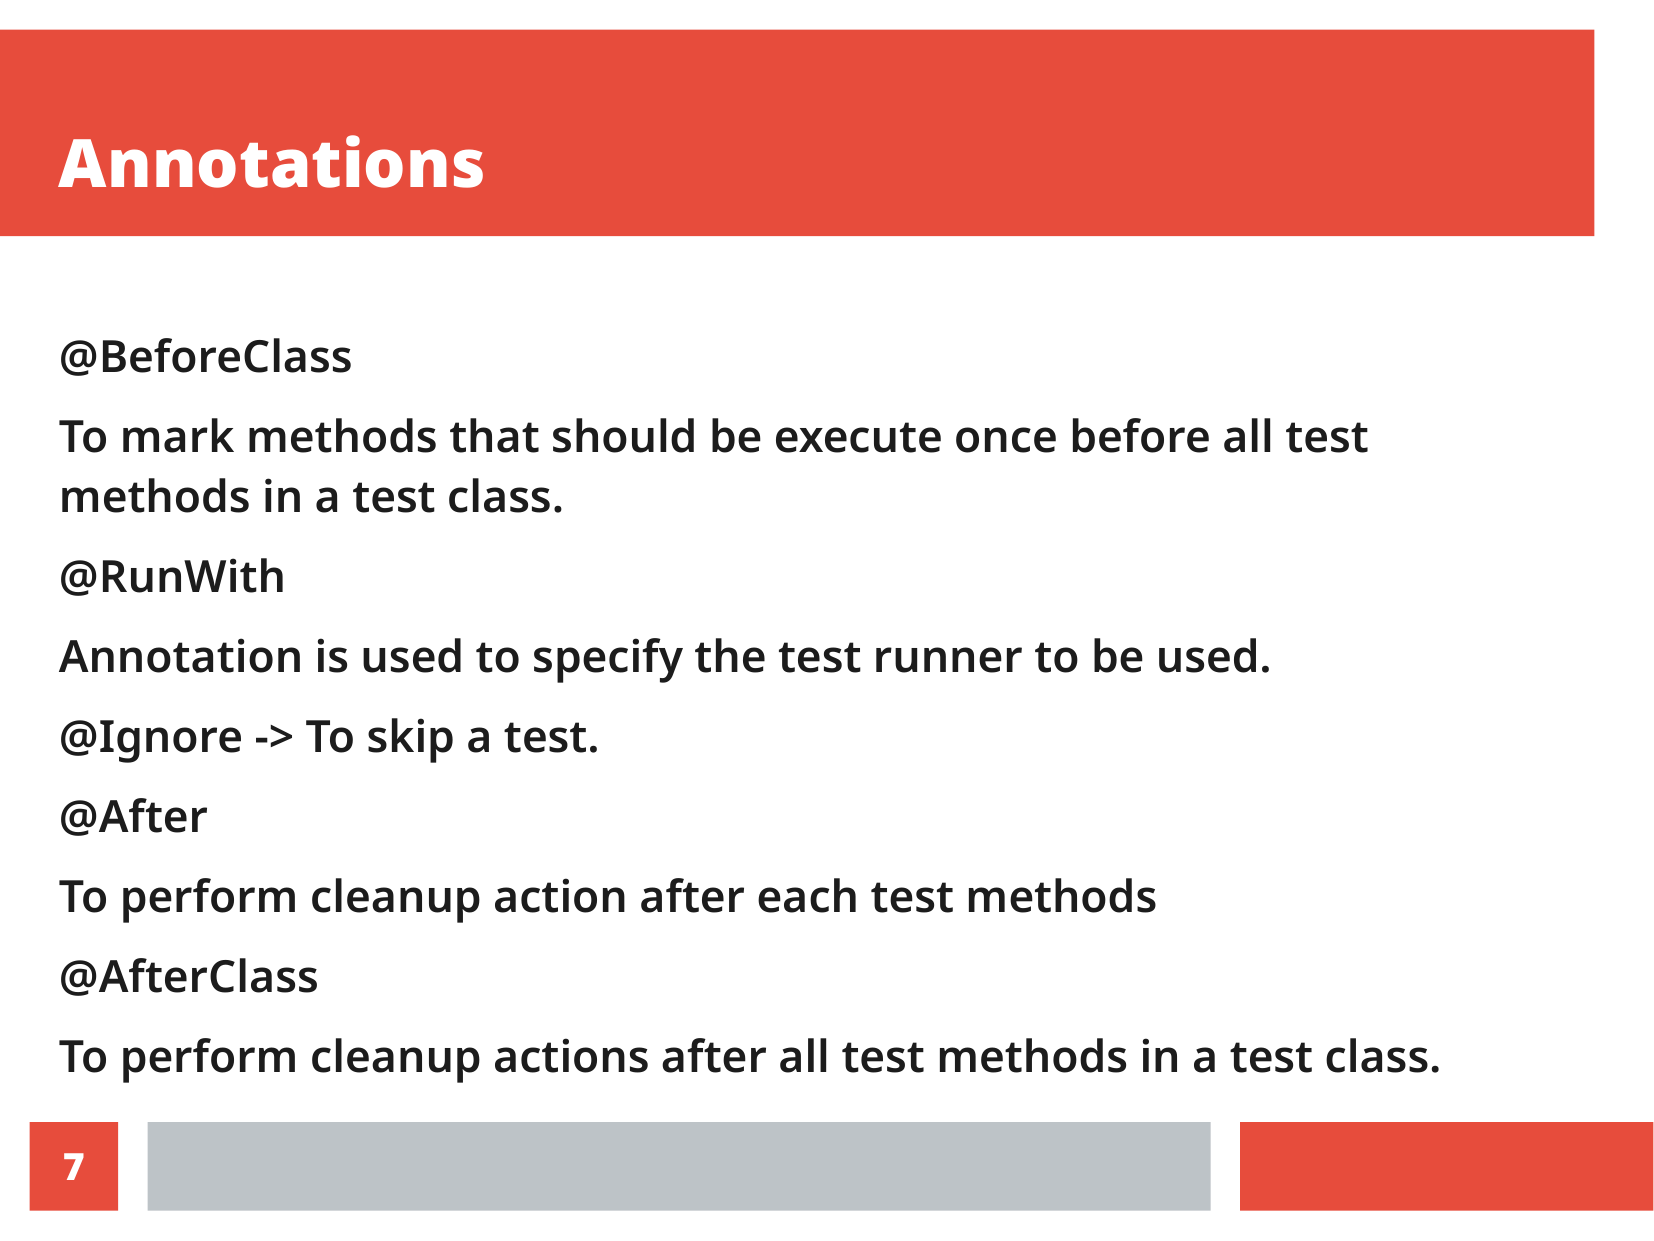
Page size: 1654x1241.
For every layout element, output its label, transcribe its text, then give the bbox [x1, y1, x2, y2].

list @BeforeClass To mark methods that should be execute once before all test methods in a test class. @RunWith Annotation is used to specify the test runner to be used. @Ignore -> To skip a test. @After To perform cleanup action after each test methods @AfterClass To perform cleanup actions after all test methods in a test class. [59, 324, 1565, 1093]
title Annotations [59, 59, 1595, 207]
